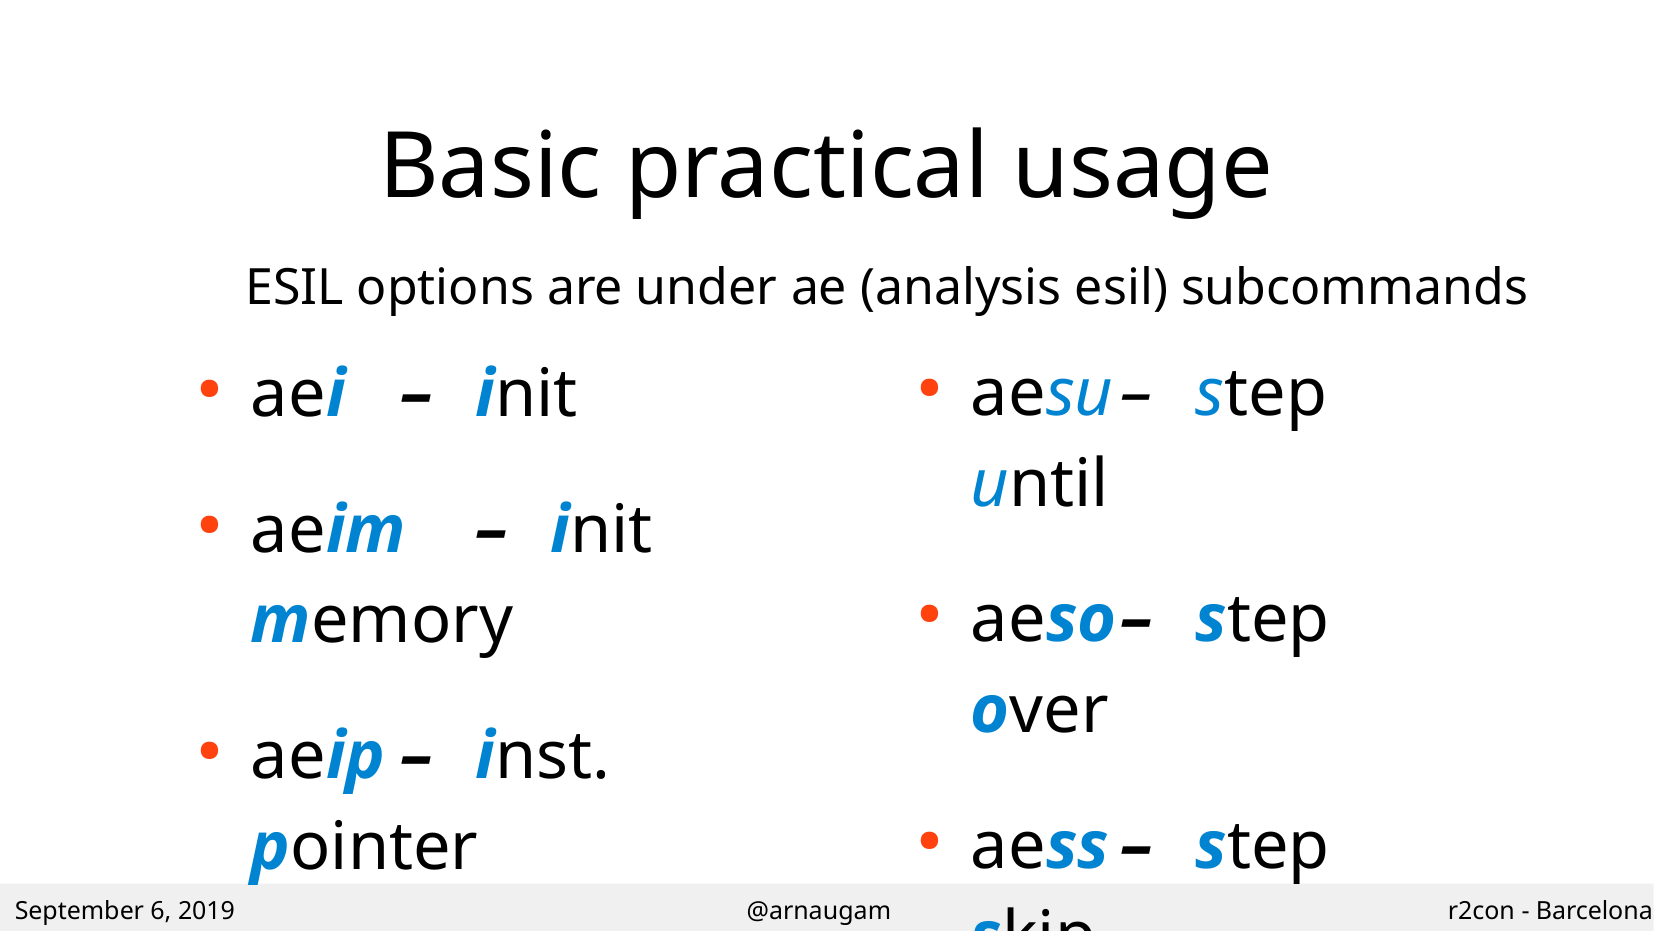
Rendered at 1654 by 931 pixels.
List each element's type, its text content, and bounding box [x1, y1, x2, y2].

title Basic practical usage [82, 84, 1571, 240]
list aesu – step until aeso – step over aess – step skip aer – registers [900, 343, 1471, 810]
text_box ESIL options are under ae (analysis esil) subcommands [230, 243, 1423, 319]
list aei – init aeim – init memory aeip – inst. pointer aes – step [180, 345, 826, 811]
